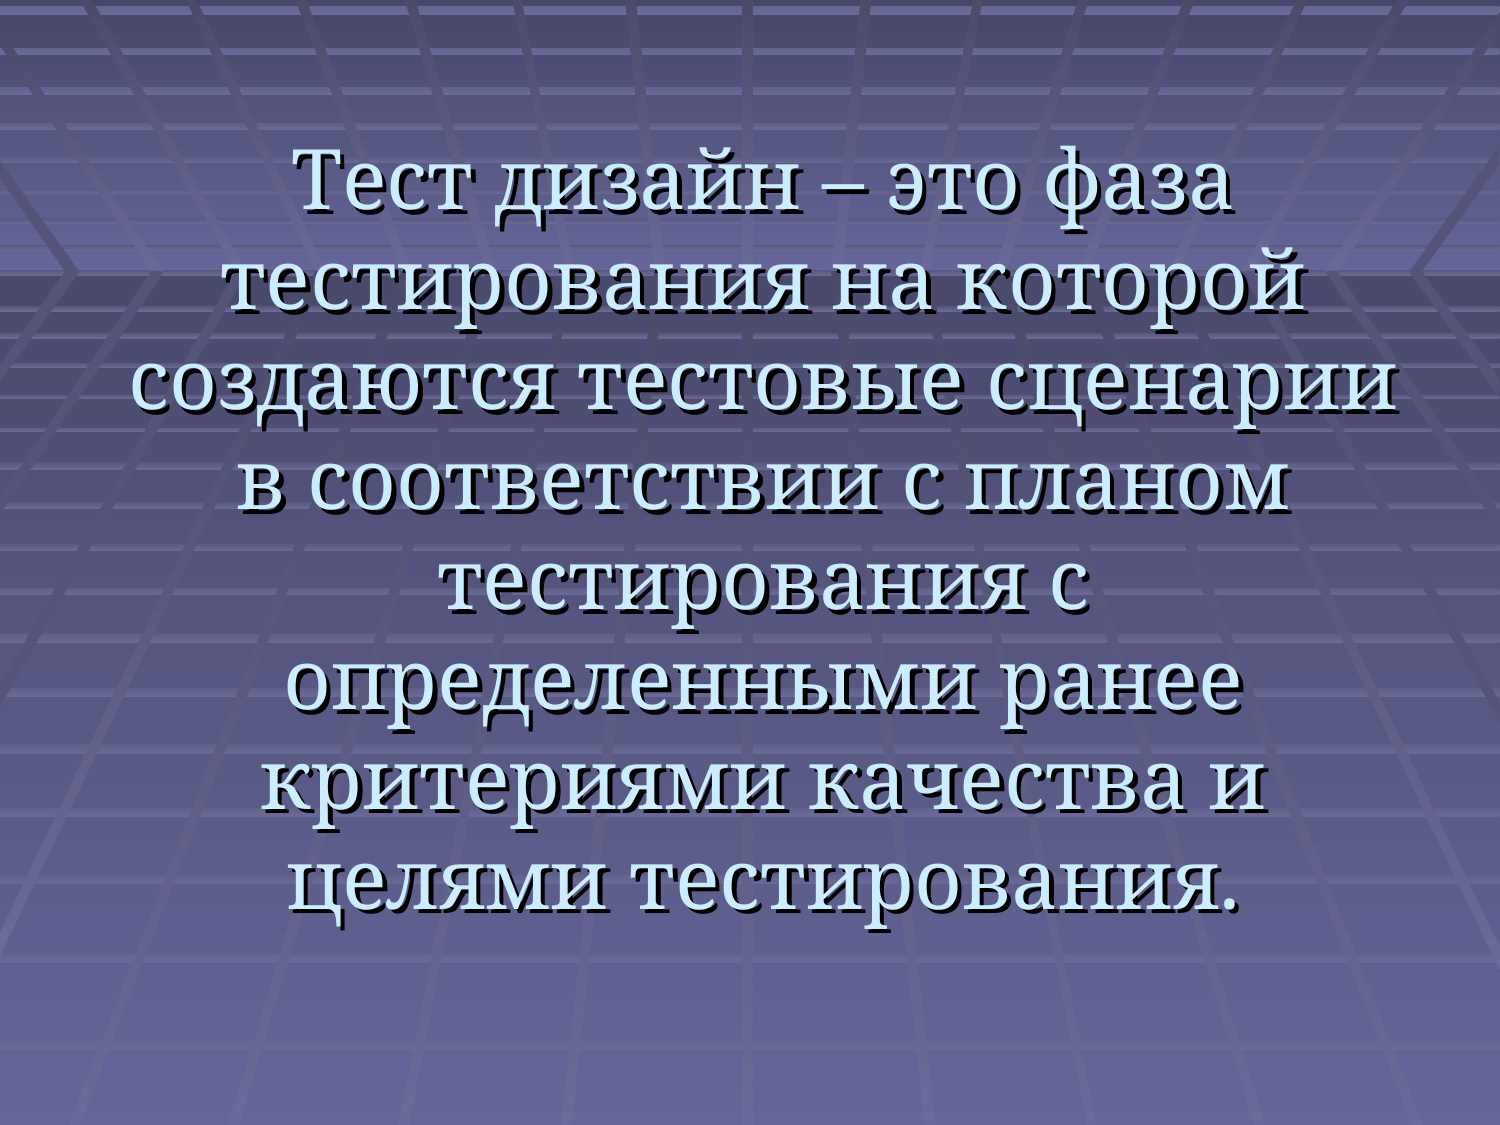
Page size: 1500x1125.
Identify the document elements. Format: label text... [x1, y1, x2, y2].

title Тест дизайн – это фаза тестирования на которой создаются тестовые сценарии в соответствии с планом тестирования с определенными ранее критериями качества и целями тестирования. [88, 125, 1439, 927]
